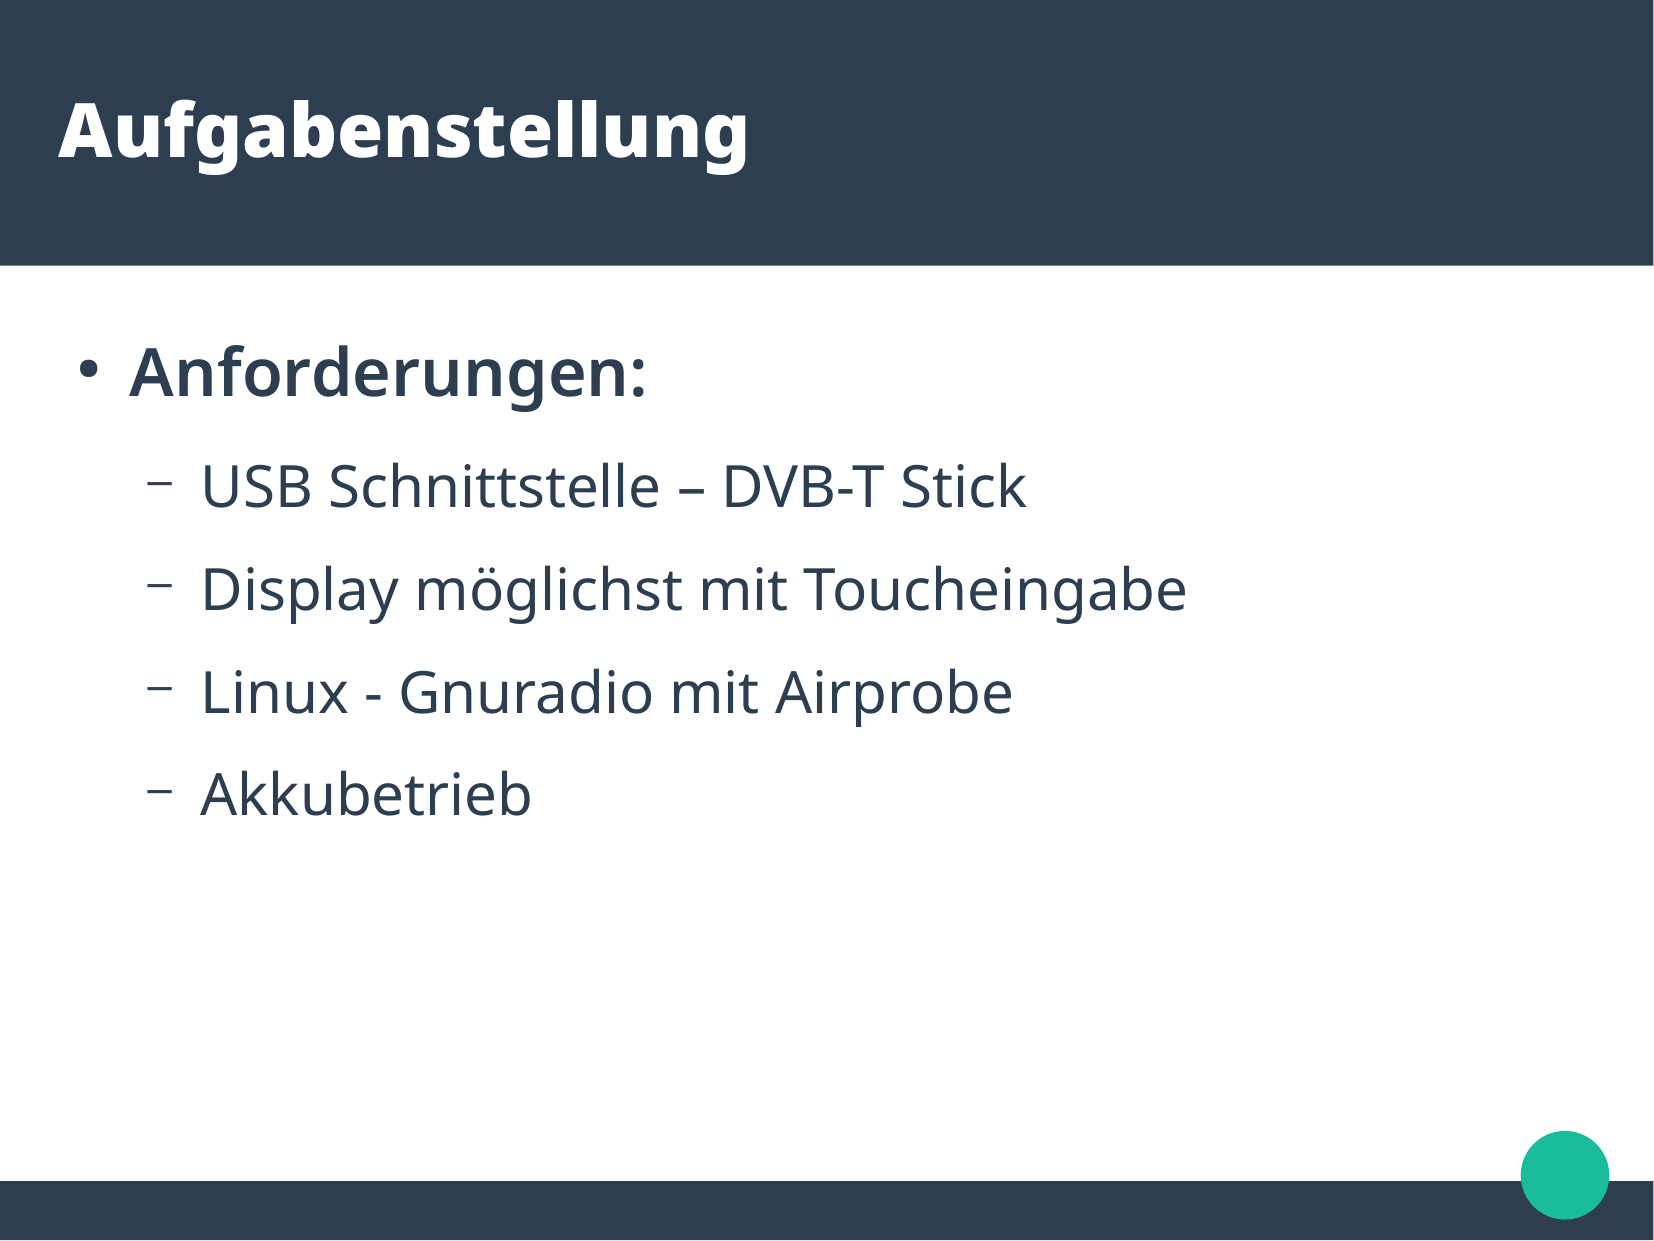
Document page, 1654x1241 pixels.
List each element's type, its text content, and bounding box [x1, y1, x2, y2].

list Anforderungen: USB Schnittstelle – DVB-T Stick Display möglichst mit Toucheingabe Linux - Gnuradio mit Airprobe Akkubetrieb [59, 324, 1595, 1152]
title Aufgabenstellung [59, 49, 1595, 207]
